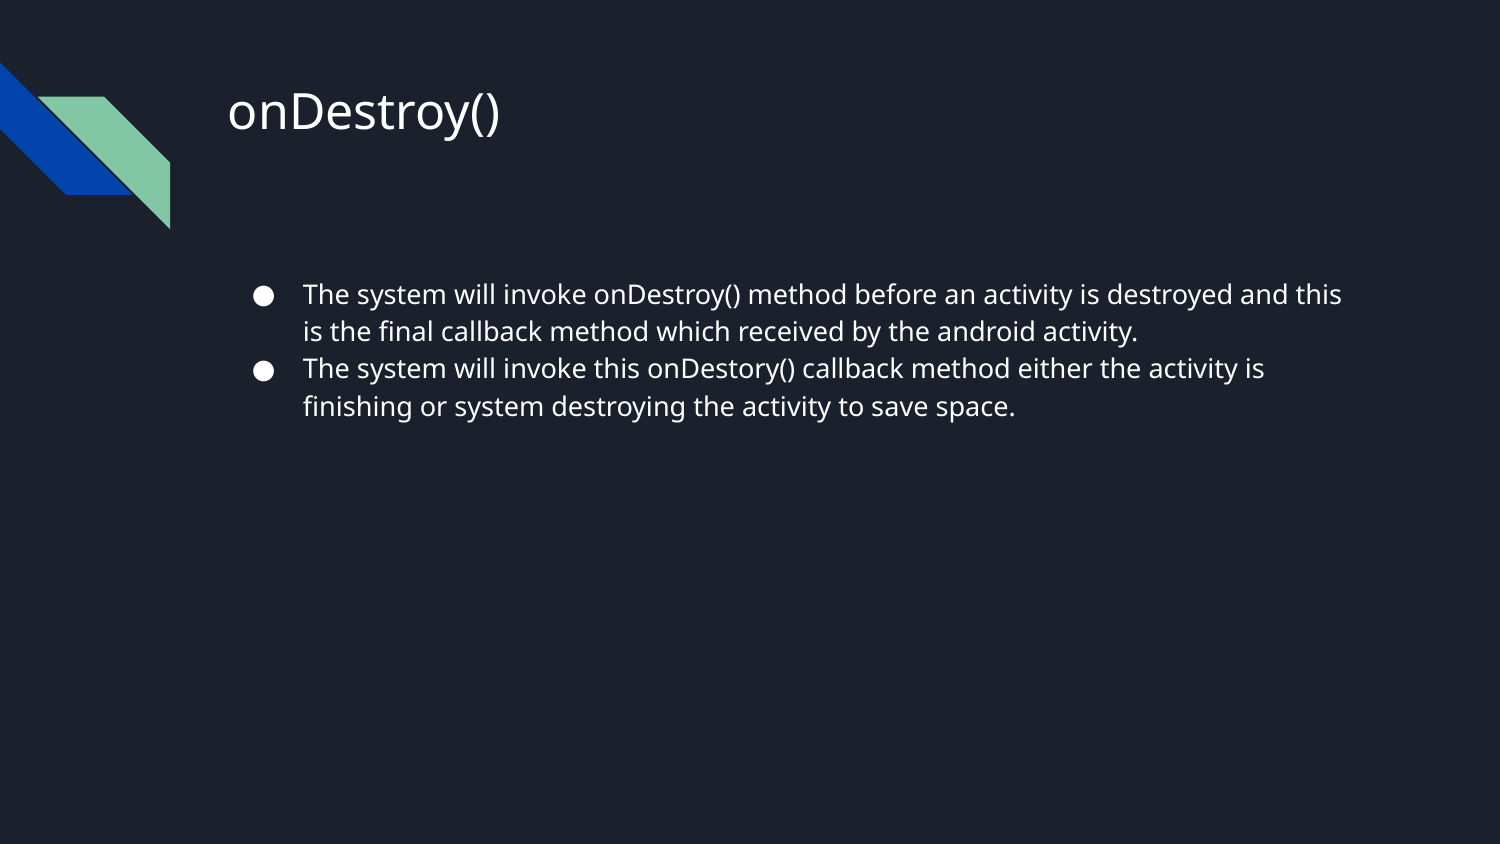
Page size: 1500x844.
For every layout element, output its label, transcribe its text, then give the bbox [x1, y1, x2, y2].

title onDestroy() [212, 64, 1368, 215]
list The system will invoke onDestroy() method before an activity is destroyed and this is the final callback method which received by the android activity. The system will invoke this onDestory() callback method either the activity is finishing or system destroying the activity to save space. [212, 257, 1368, 735]
